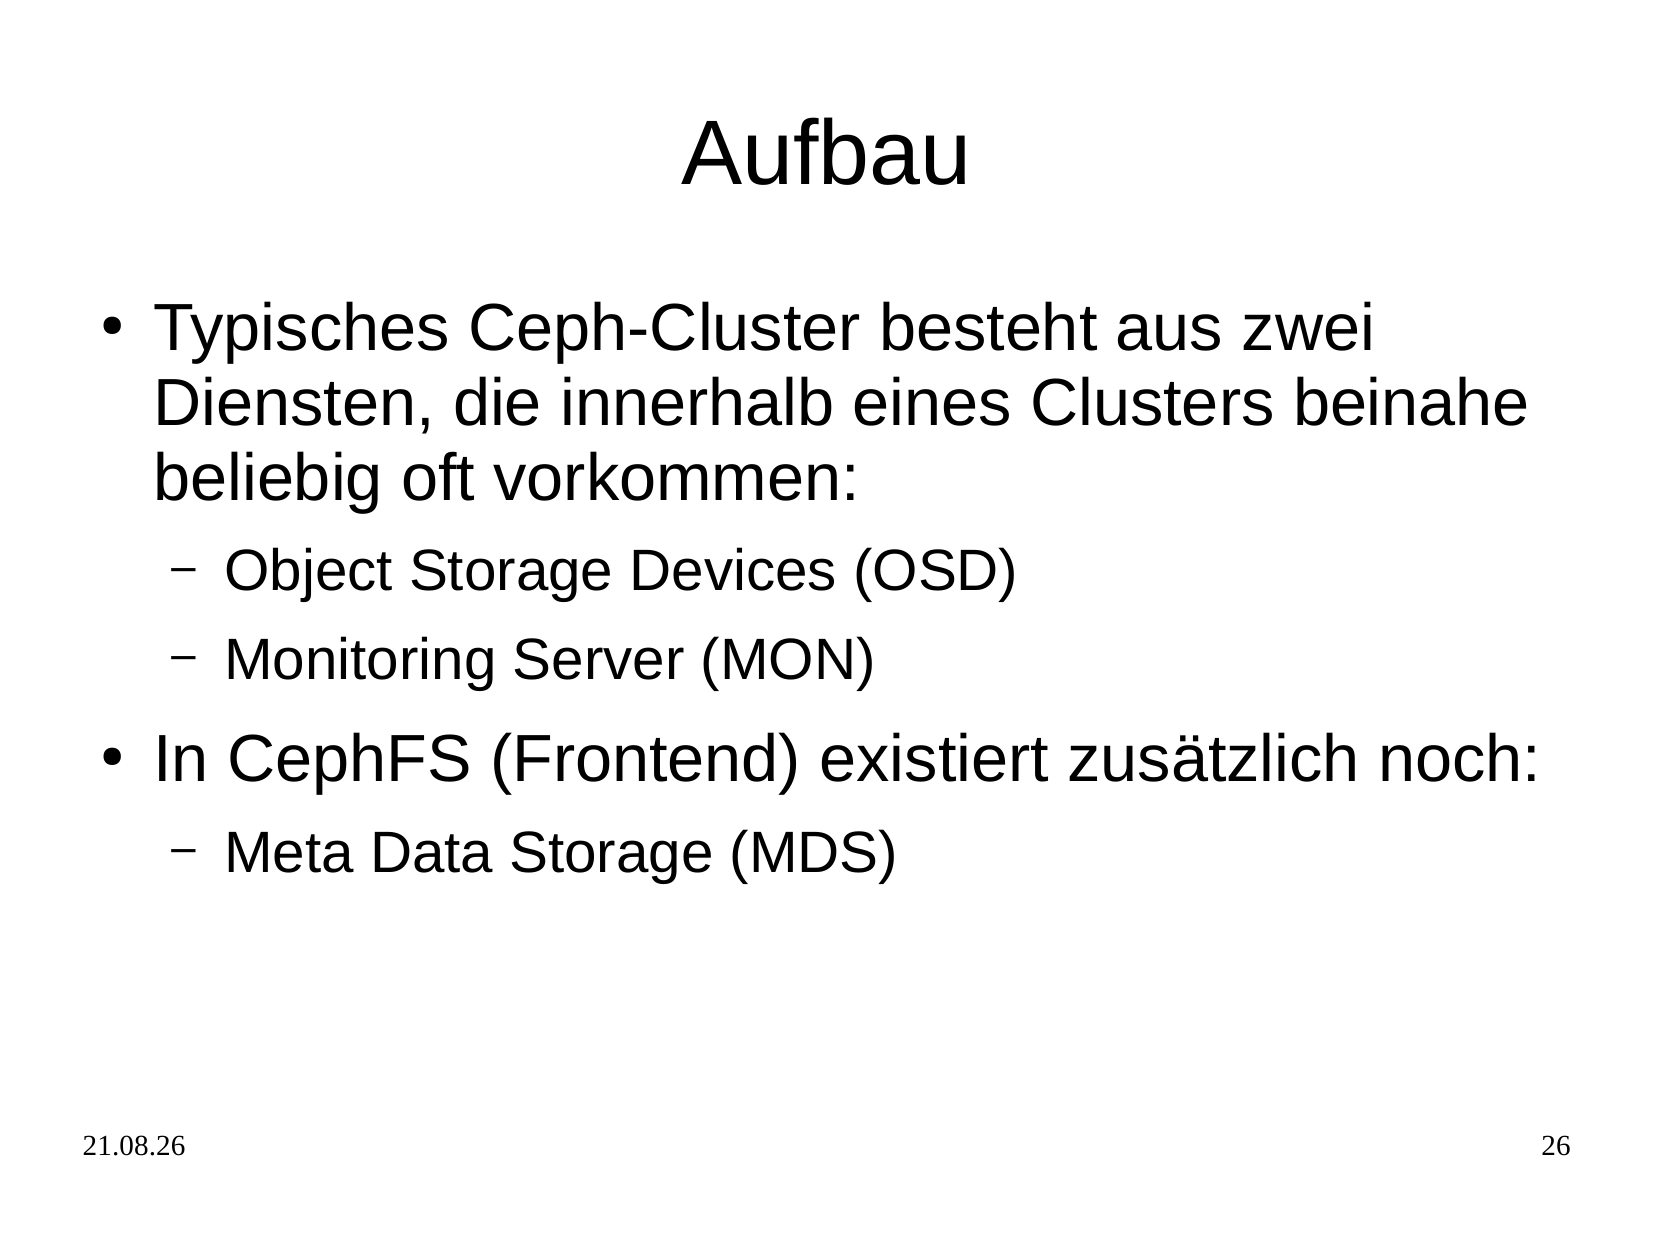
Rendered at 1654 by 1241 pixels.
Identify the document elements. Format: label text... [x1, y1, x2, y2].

title Aufbau [82, 49, 1571, 257]
list Typisches Ceph-Cluster besteht aus zwei Diensten, die innerhalb eines Clusters beinahe beliebig oft vorkommen: Object Storage Devices (OSD) Monitoring Server (MON) In CephFS (Frontend) existiert zusätzlich noch: Meta Data Storage (MDS) [82, 290, 1571, 1010]
